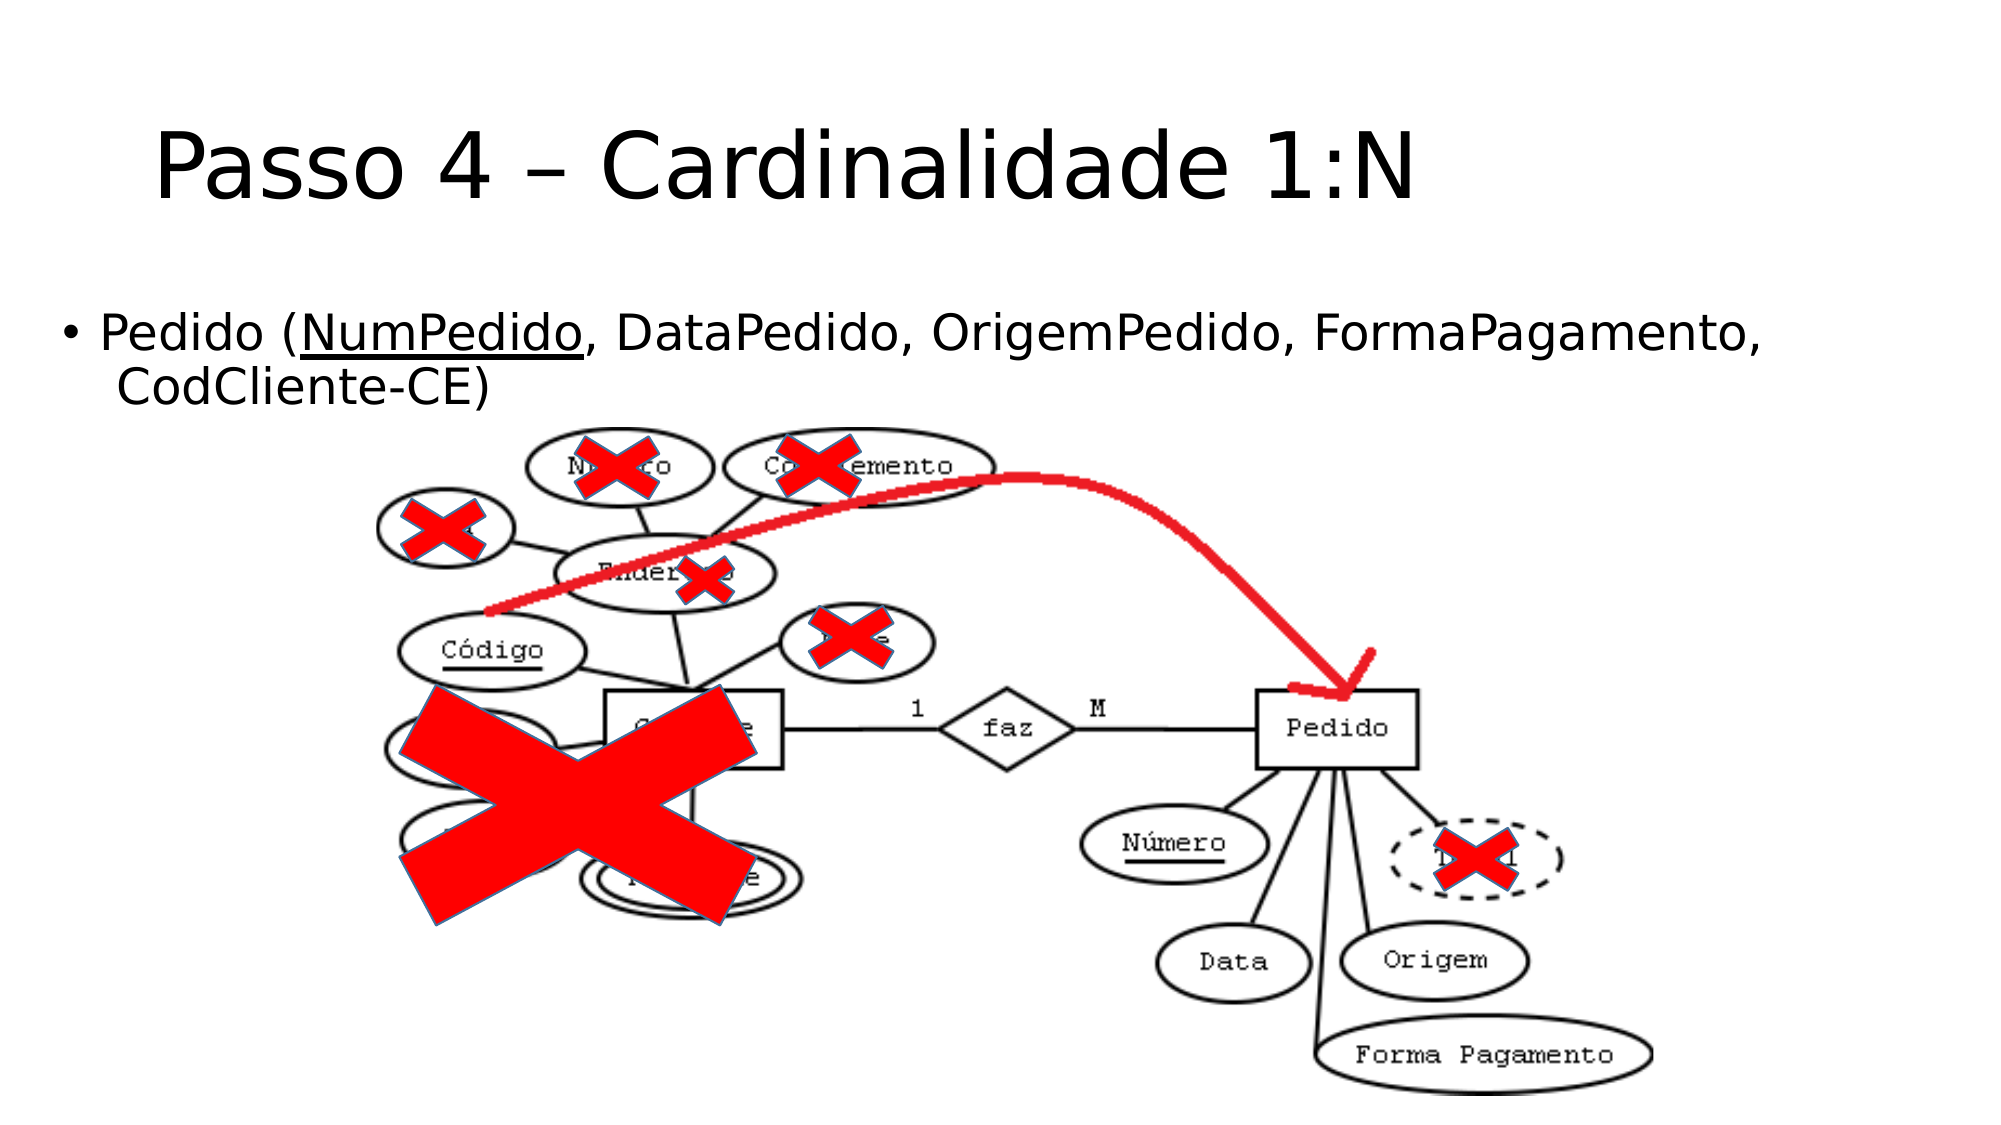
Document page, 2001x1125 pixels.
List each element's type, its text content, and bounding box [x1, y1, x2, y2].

text_box Pedido (NumPedido, DataPedido, OrigemPedido, FormaPagamento, CodCliente-CE) [60, 298, 1779, 415]
text_box [376, 427, 1654, 1096]
title Passo 4 – Cardinalidade 1:N [150, 104, 1426, 295]
